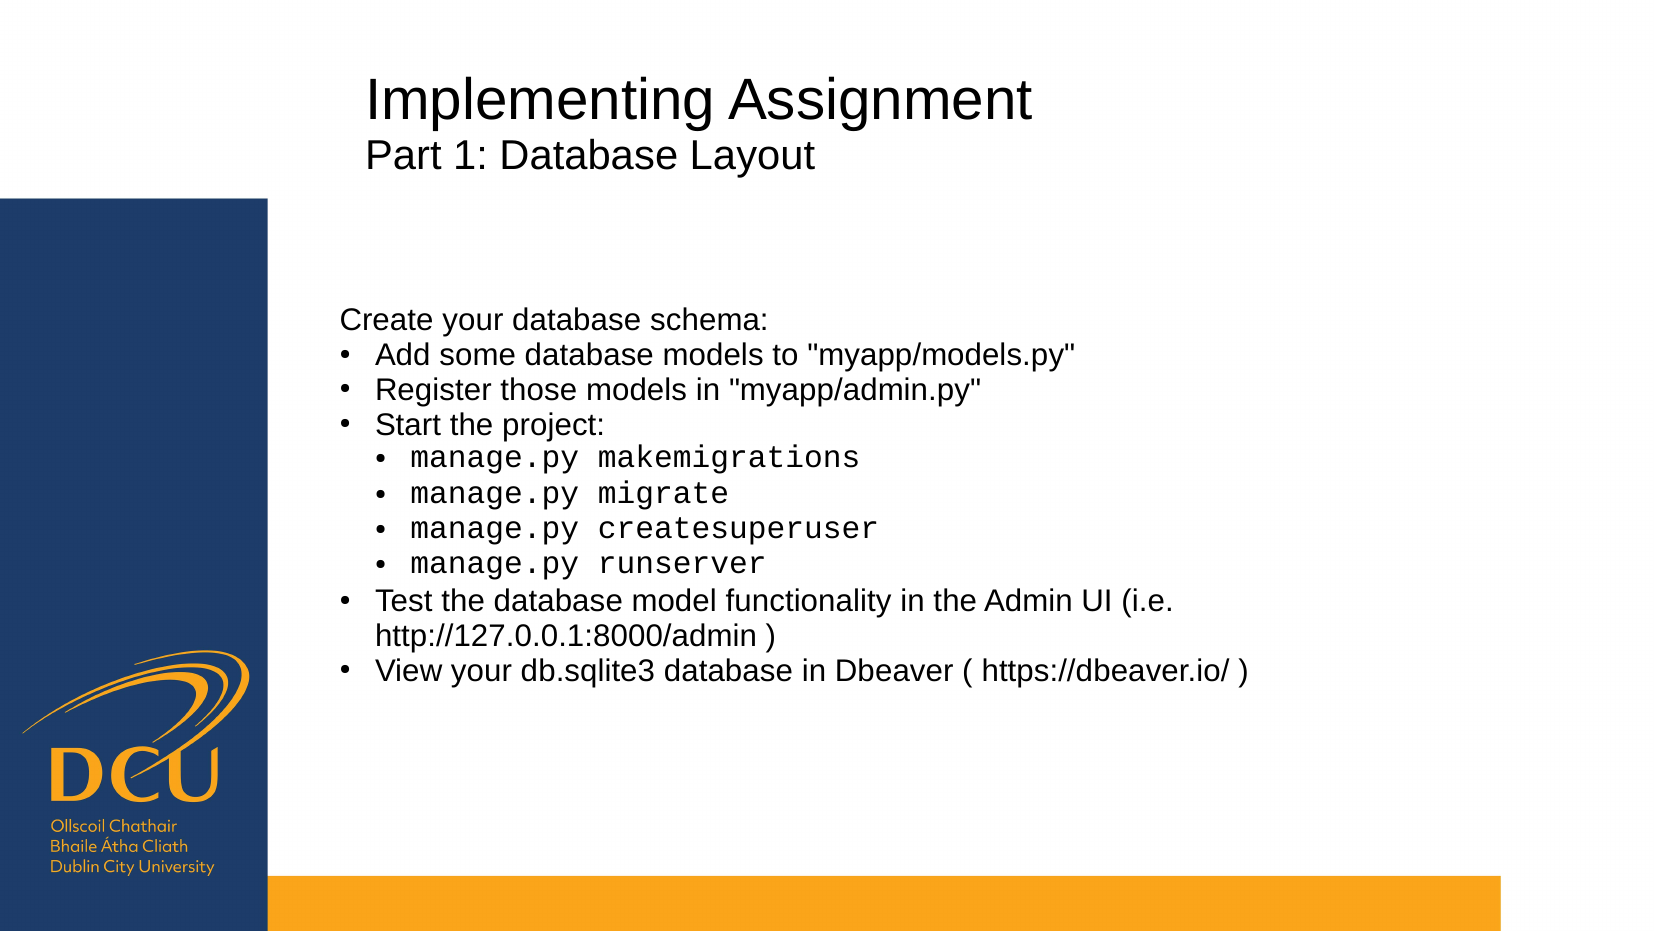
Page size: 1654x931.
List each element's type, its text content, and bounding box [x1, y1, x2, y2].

picture [0, 0, 1654, 931]
text_box Create your database schema: Add some database models to "myapp/models.py" Register those models in "myapp/admin.py" Start the project: manage.py makemigrations manage.py migrate manage.py createsuperuser manage.py runserver Test the database model functionality in the Admin UI (i.e. http://127.0.0.1:8000/admin ) View your db.sqlite3 database in Dbeaver ( https://dbeaver.io/ ) [324, 295, 1447, 739]
text_box Implementing Assignment Part 1: Database Layout [350, 59, 1329, 186]
